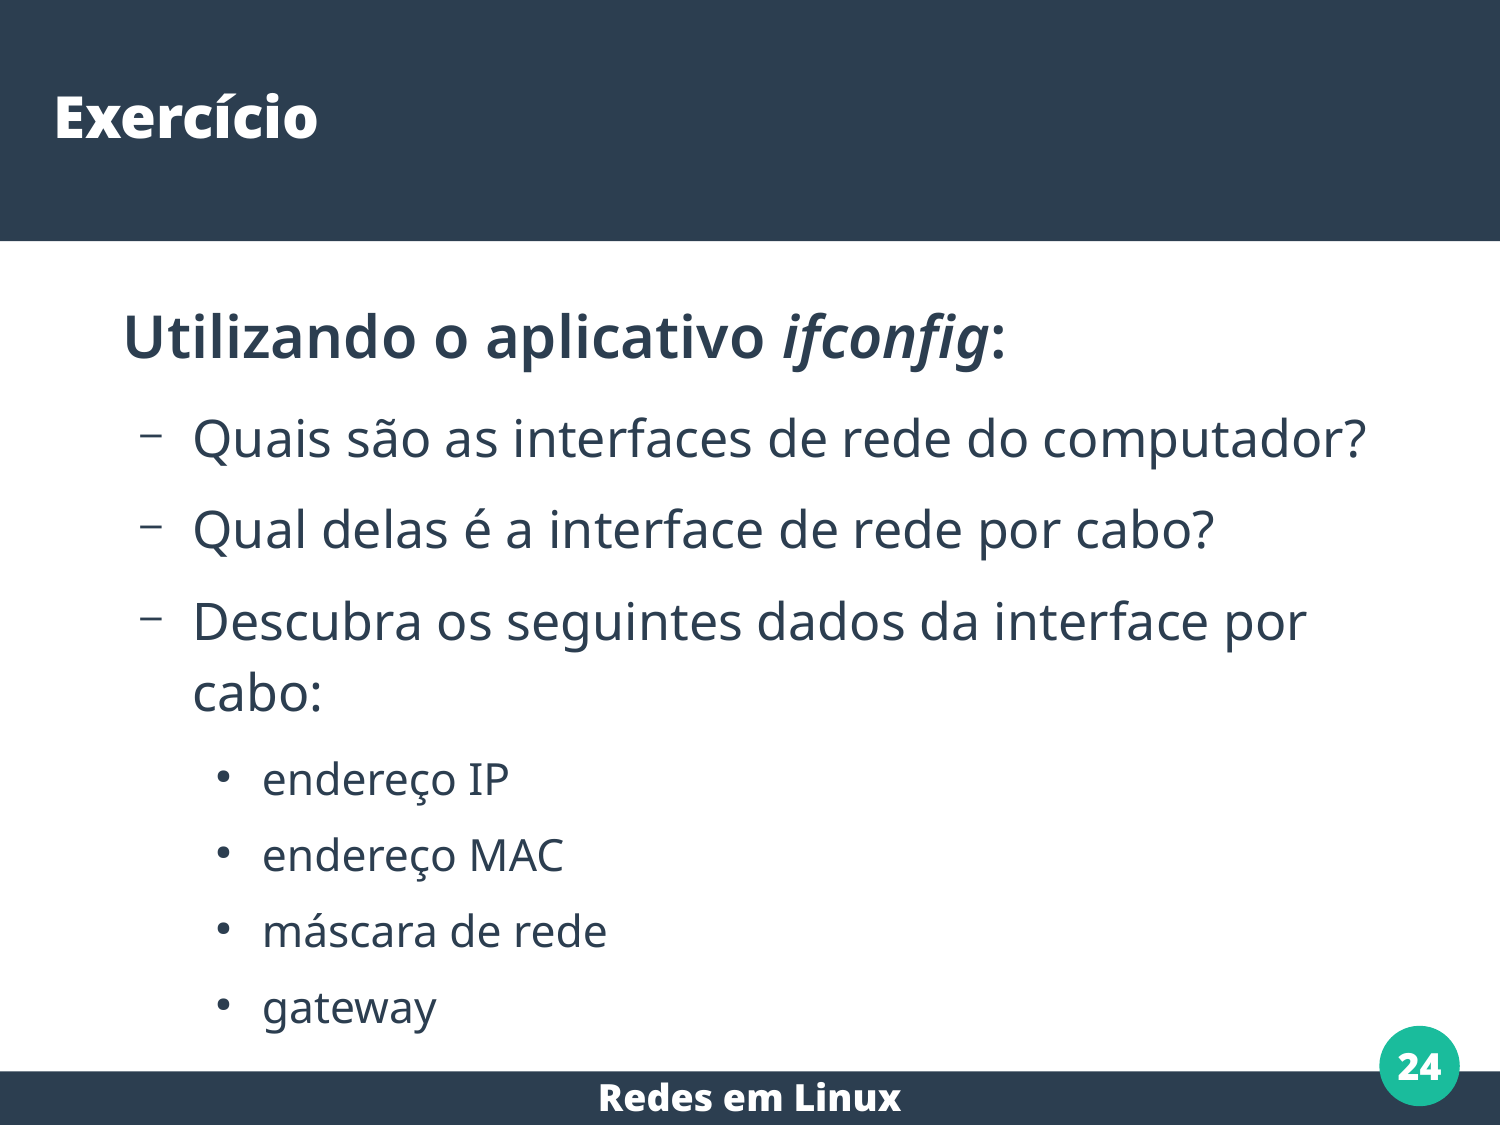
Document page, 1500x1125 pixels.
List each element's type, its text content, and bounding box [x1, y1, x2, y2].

list Utilizando o aplicativo ifconfig: Quais são as interfaces de rede do computador? Qual delas é a interface de rede por cabo? Descubra os seguintes dados da interface por cabo: endereço IP endereço MAC máscara de rede gateway [53, 294, 1447, 1045]
title Exercício [53, 44, 1447, 188]
